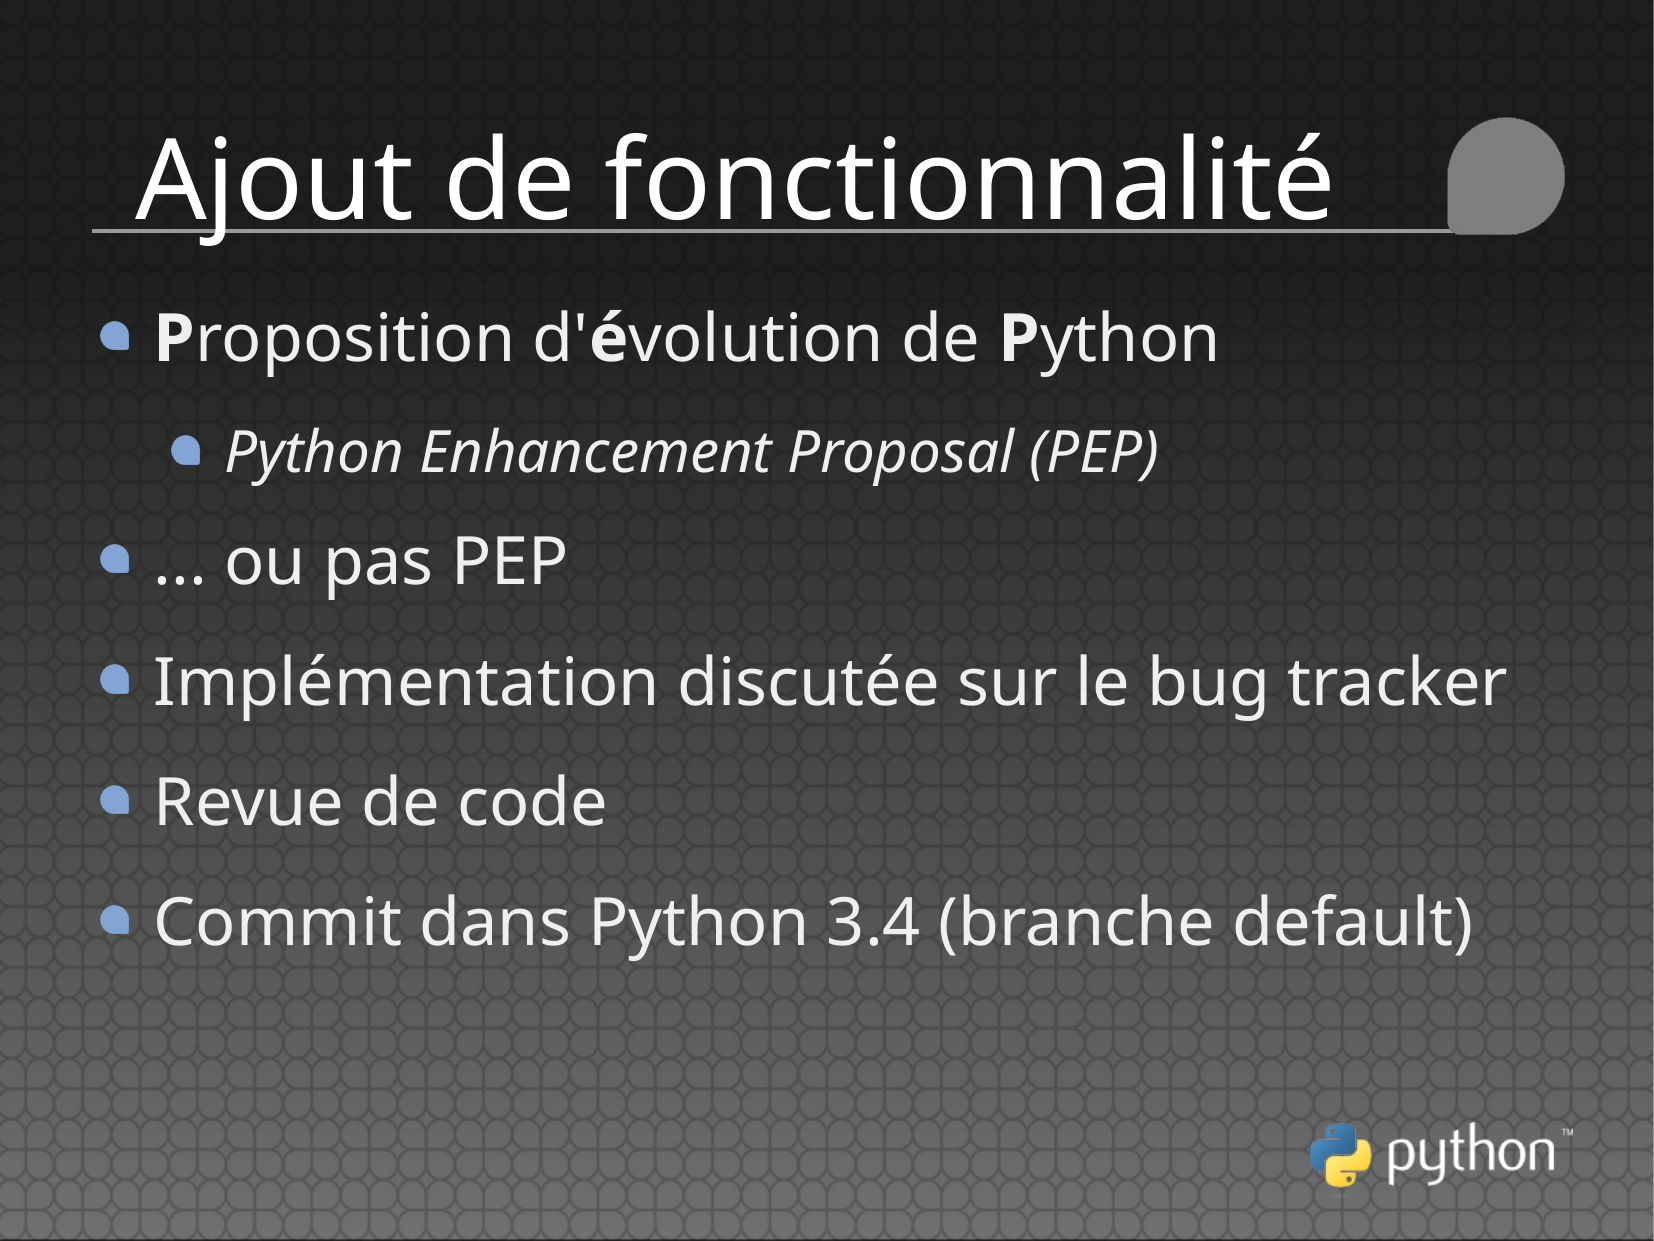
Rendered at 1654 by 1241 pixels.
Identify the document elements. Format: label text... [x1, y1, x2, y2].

title Ajout de fonctionnalité [94, 100, 1426, 251]
list Proposition d'évolution de Python Python Enhancement Proposal (PEP) ... ou pas PEP Implémentation discutée sur le bug tracker Revue de code Commit dans Python 3.4 (branche default) [82, 290, 1571, 1094]
picture [0, 0, 1654, 1241]
